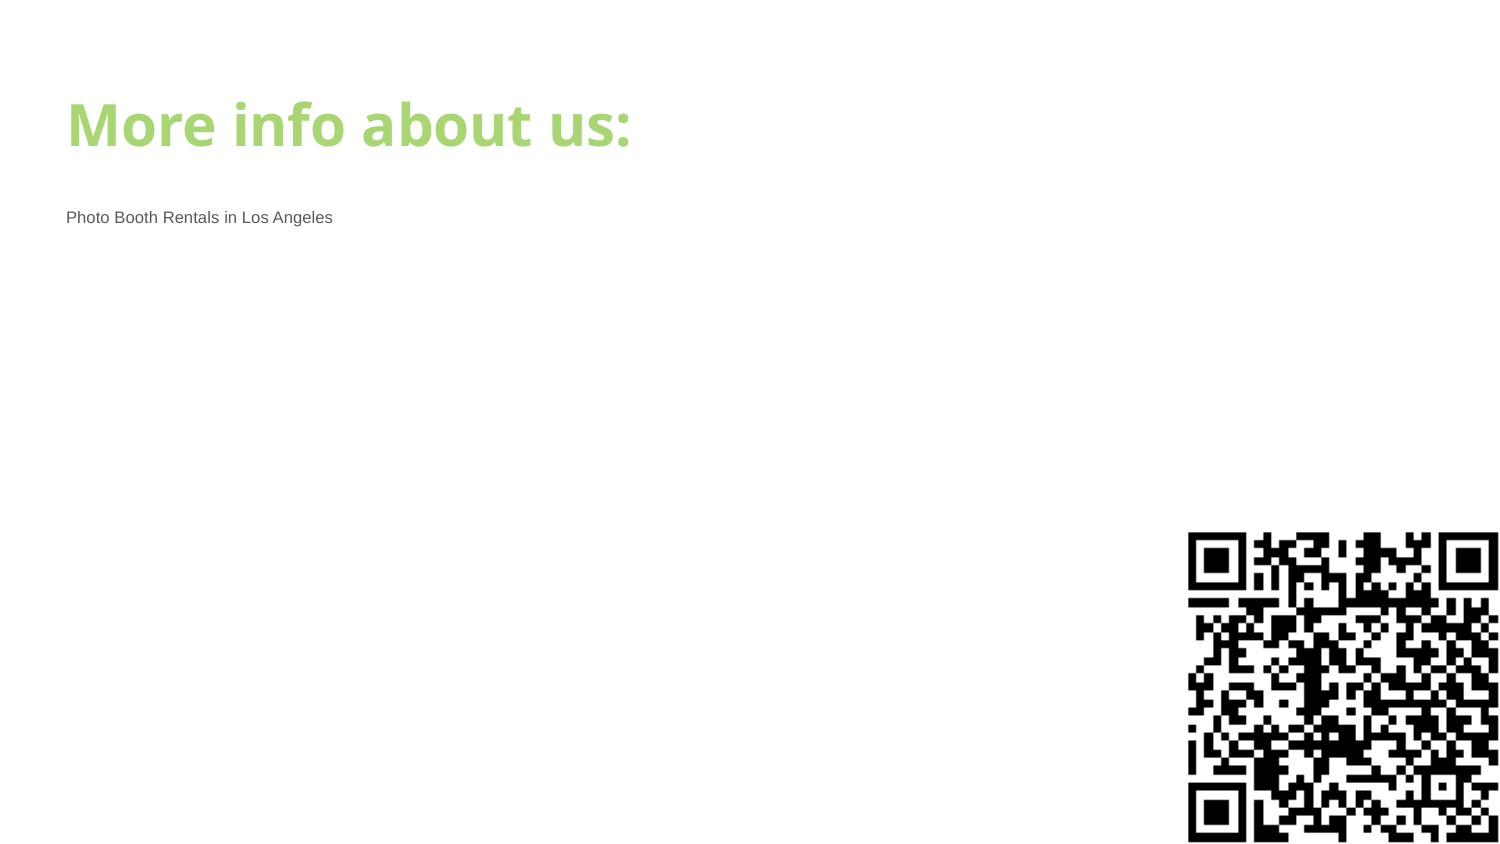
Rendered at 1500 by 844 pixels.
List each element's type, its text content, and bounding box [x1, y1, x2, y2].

title More info about us: [51, 72, 1449, 167]
picture [1187, 531, 1500, 844]
list Photo Booth Rentals in Los Angeles [51, 189, 1449, 750]
